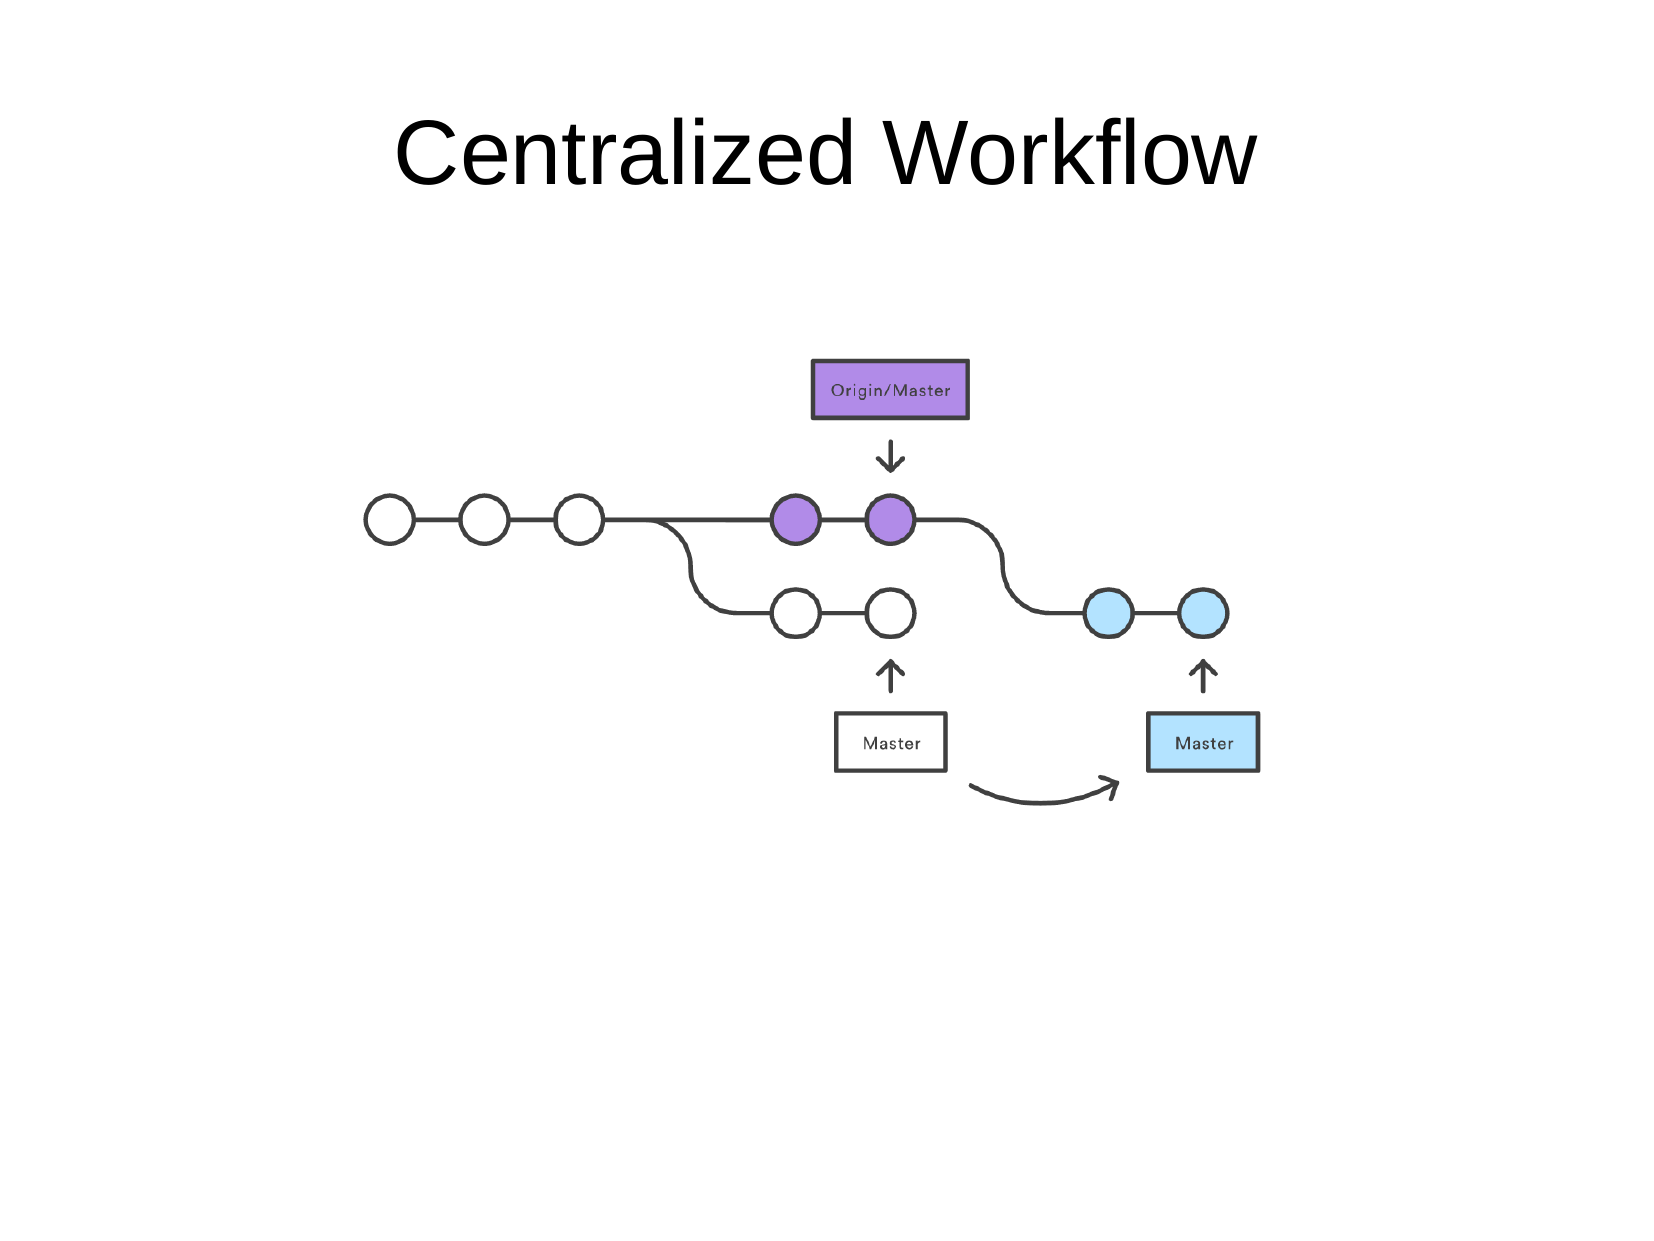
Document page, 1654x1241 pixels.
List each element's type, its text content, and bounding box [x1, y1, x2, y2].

picture [242, 290, 1381, 811]
title Centralized Workflow [82, 49, 1571, 257]
